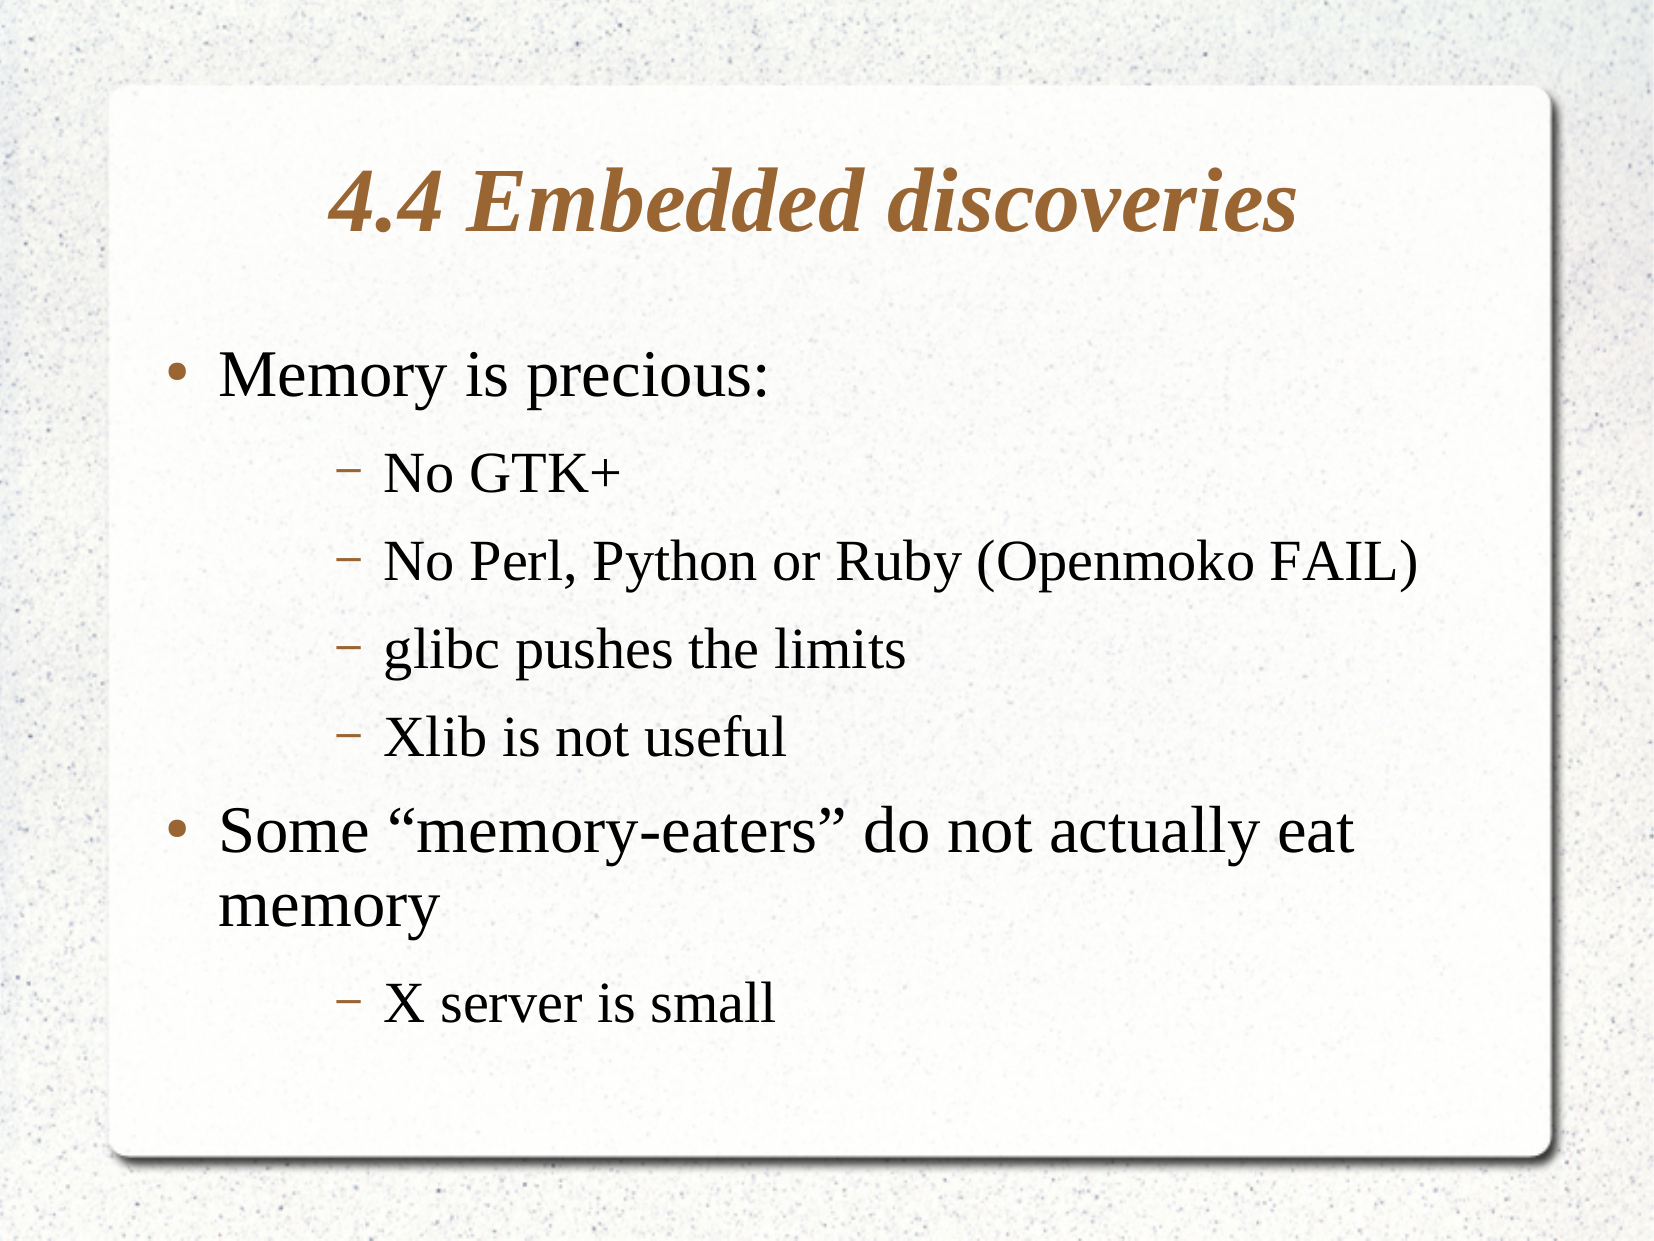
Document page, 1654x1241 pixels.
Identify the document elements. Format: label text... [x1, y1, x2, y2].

list Memory is precious: No GTK+ No Perl, Python or Ruby (Openmoko FAIL) glibc pushes the limits Xlib is not useful Some “memory-eaters” do not actually eat memory X server is small [147, 336, 1506, 1141]
picture [0, 0, 1654, 1241]
title 4.4 Embedded discoveries [118, 104, 1536, 297]
